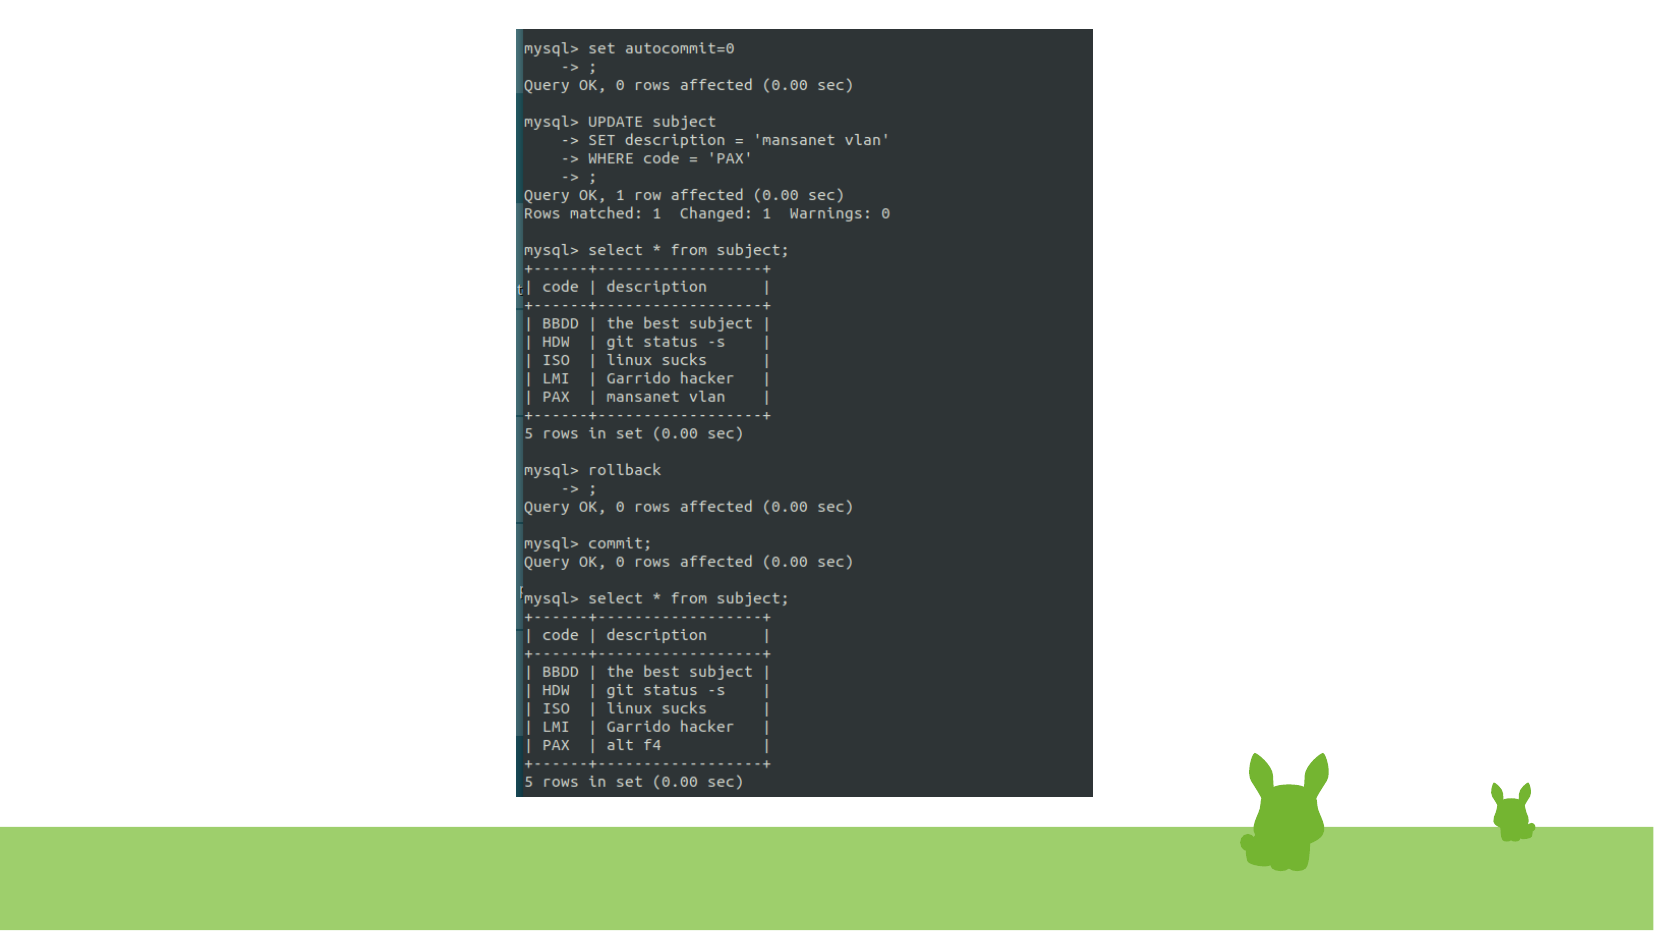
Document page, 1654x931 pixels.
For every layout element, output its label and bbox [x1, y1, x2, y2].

picture [516, 29, 1093, 797]
